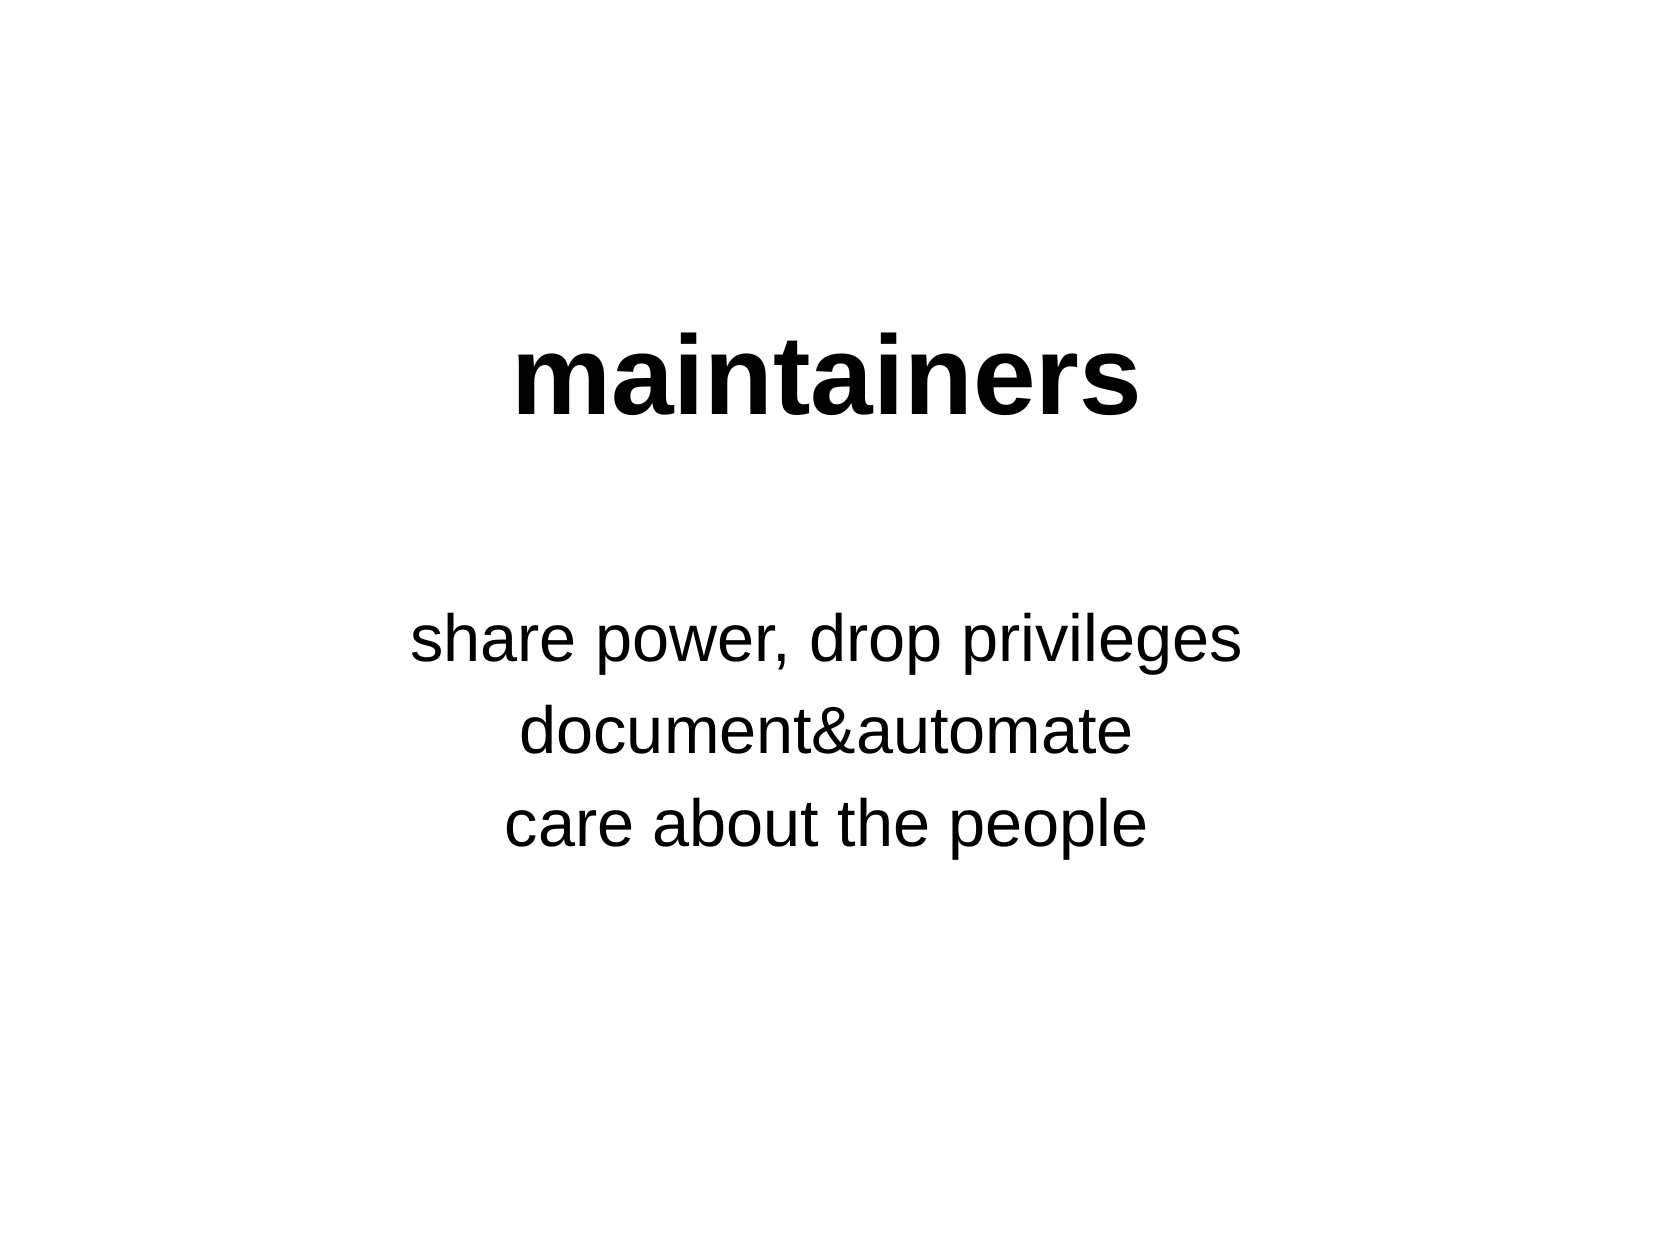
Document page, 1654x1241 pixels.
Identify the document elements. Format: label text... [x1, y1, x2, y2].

subtitle share power, drop privileges document&automate care about the people [82, 516, 1571, 945]
title maintainers [82, 271, 1571, 479]
